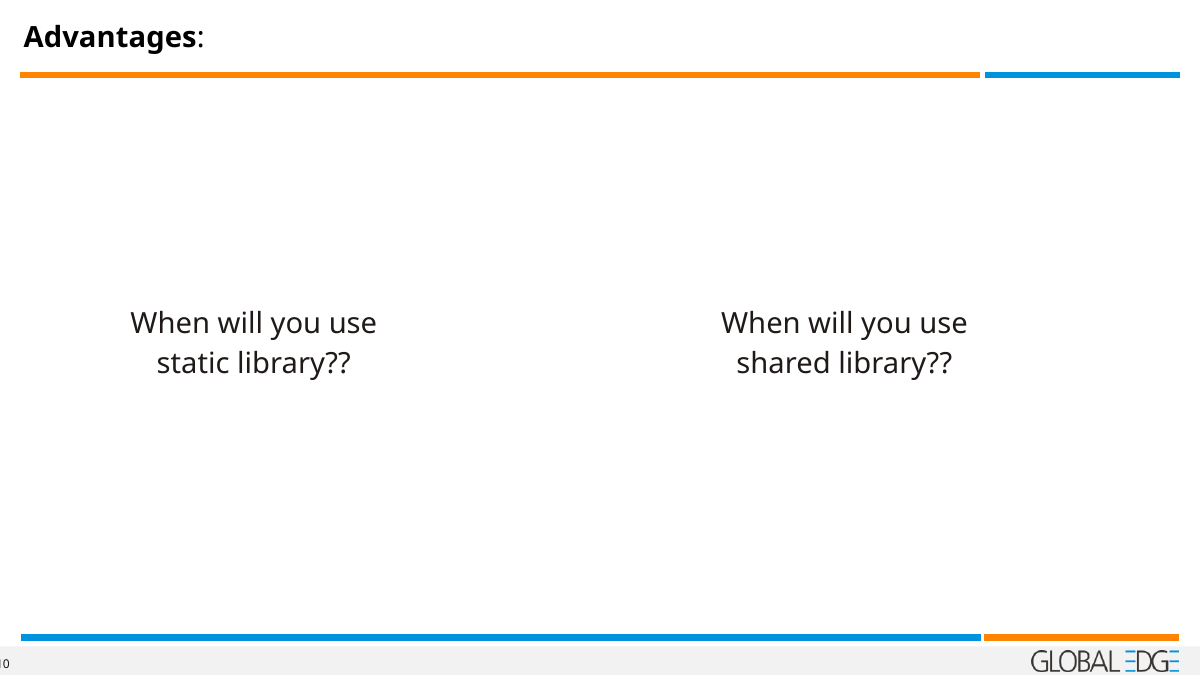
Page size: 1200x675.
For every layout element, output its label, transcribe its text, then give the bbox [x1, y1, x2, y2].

list When will you use static library?? [23, 94, 414, 550]
title Advantages: [23, 9, 1134, 63]
picture [1031, 650, 1179, 672]
title [11, 94, 1193, 638]
list When will you use shared library?? [614, 94, 1004, 550]
